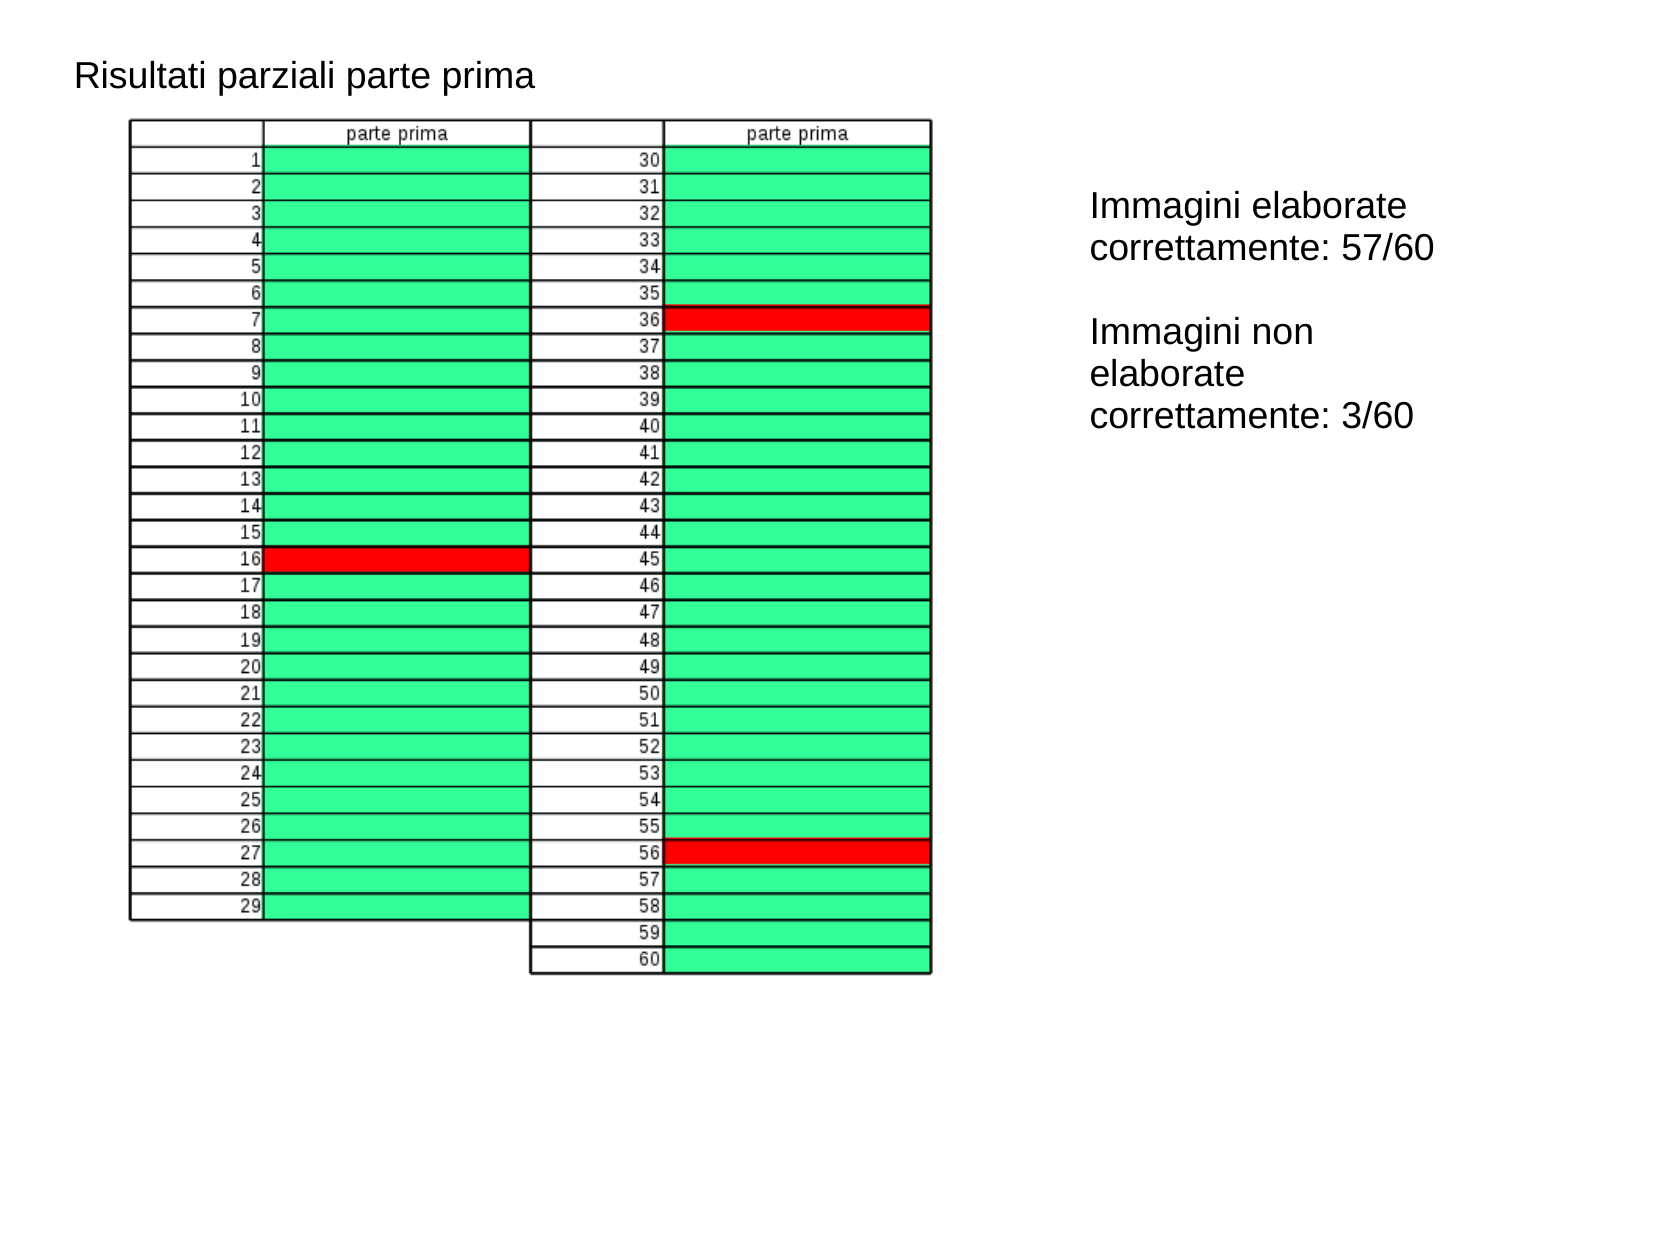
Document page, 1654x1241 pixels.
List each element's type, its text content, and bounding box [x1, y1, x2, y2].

picture [82, 106, 997, 1016]
text_box Immagini elaborate correttamente: 57/60 Immagini non elaborate correttamente: 3/60 [1074, 177, 1489, 444]
text_box Risultati parziali parte prima [59, 47, 1512, 105]
